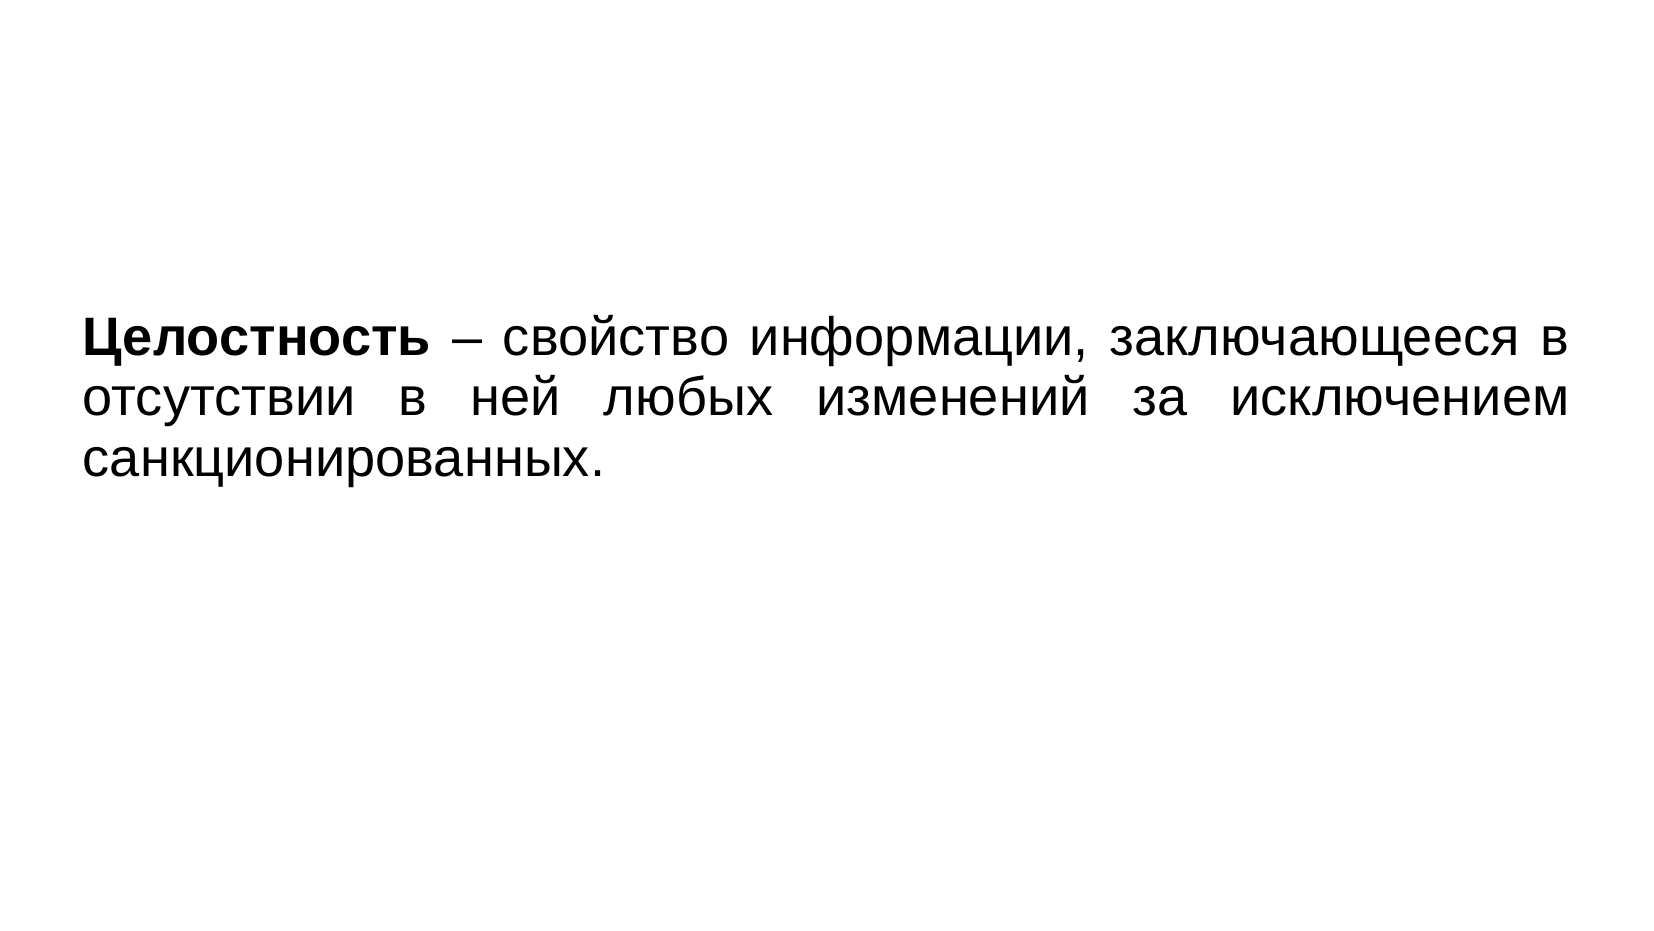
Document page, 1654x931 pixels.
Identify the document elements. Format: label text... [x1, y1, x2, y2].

subtitle Целостность – свойство информации, заключающееся в отсутствии в ней любых изменений за исключением санкционированных. [82, 37, 1571, 757]
